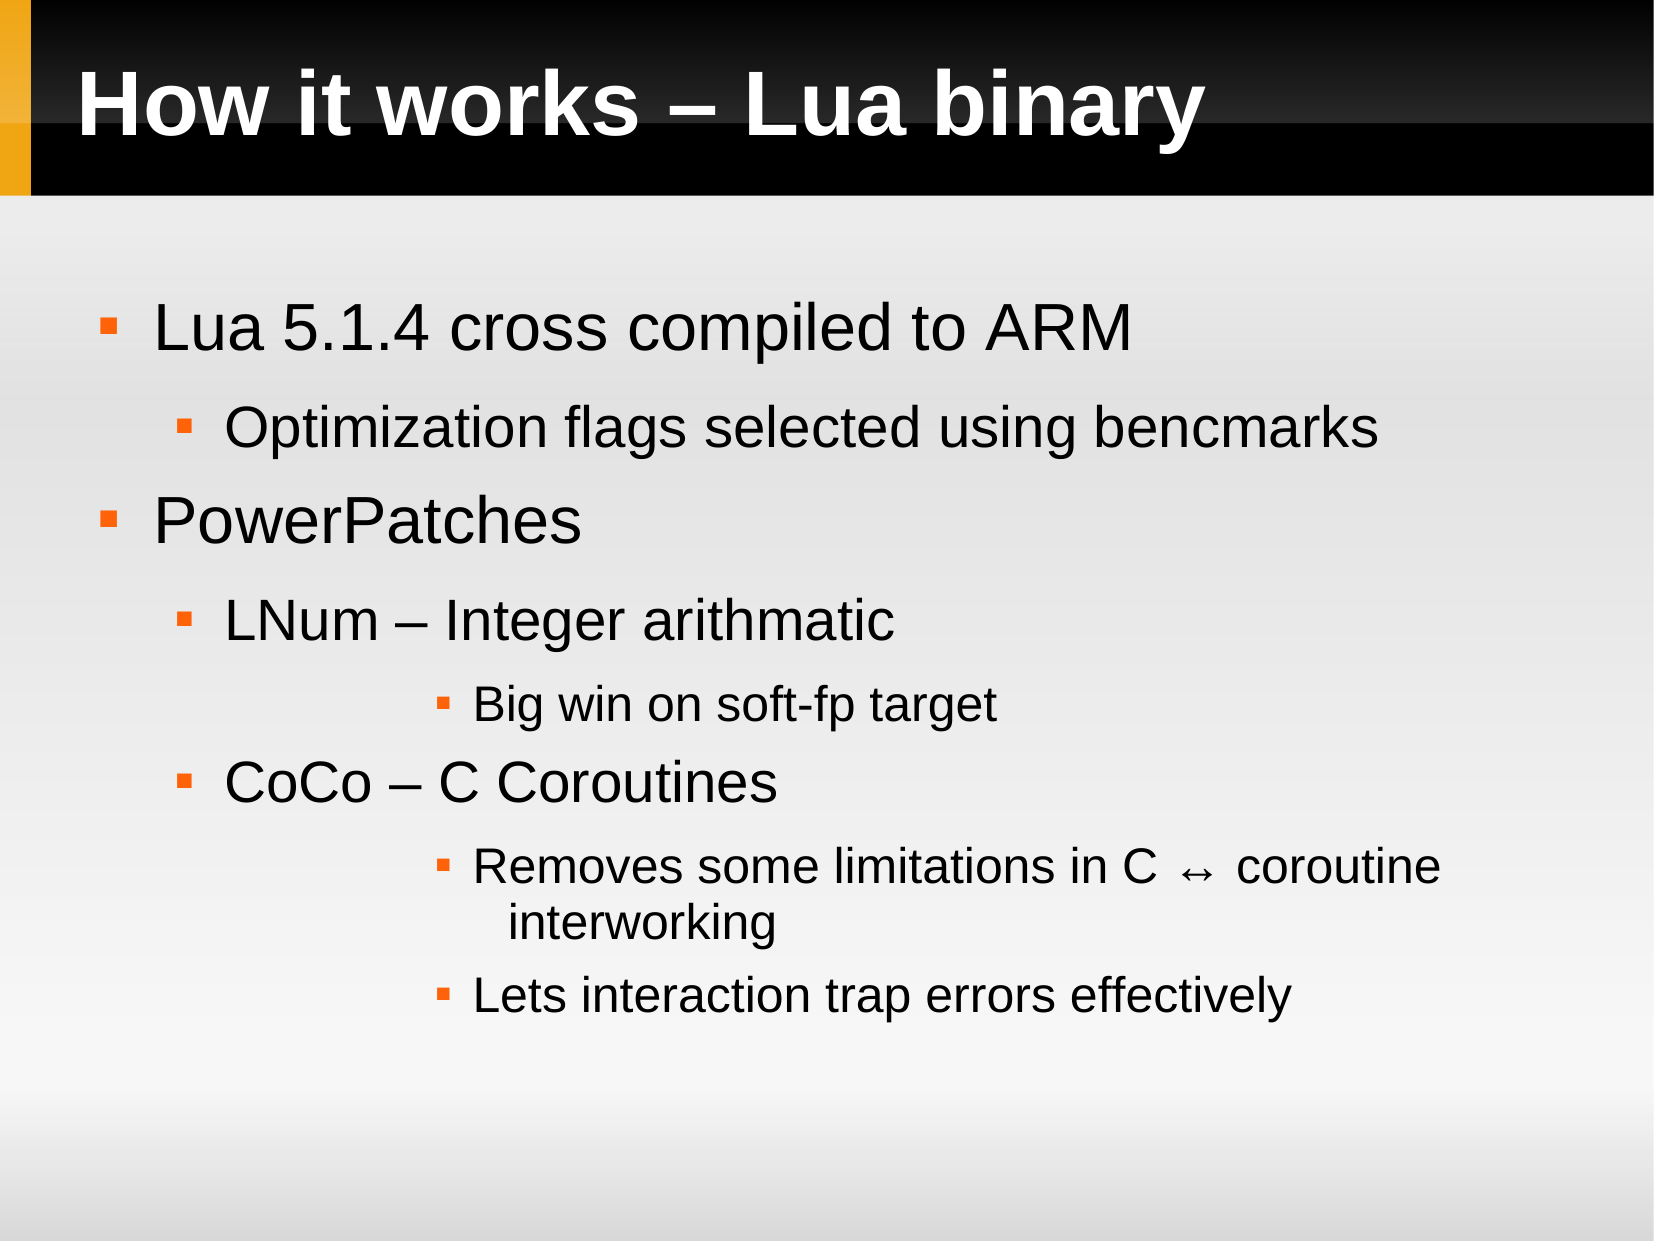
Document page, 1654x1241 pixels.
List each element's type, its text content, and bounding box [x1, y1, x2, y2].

title How it works – Lua binary [76, 7, 1565, 200]
list Lua 5.1.4 cross compiled to ARM Optimization flags selected using bencmarks PowerPatches LNum – Integer arithmatic Big win on soft-fp target CoCo – C Coroutines Removes some limitations in C ↔ coroutine interworking Lets interaction trap errors effectively [82, 290, 1571, 1094]
picture [0, 0, 1654, 1241]
